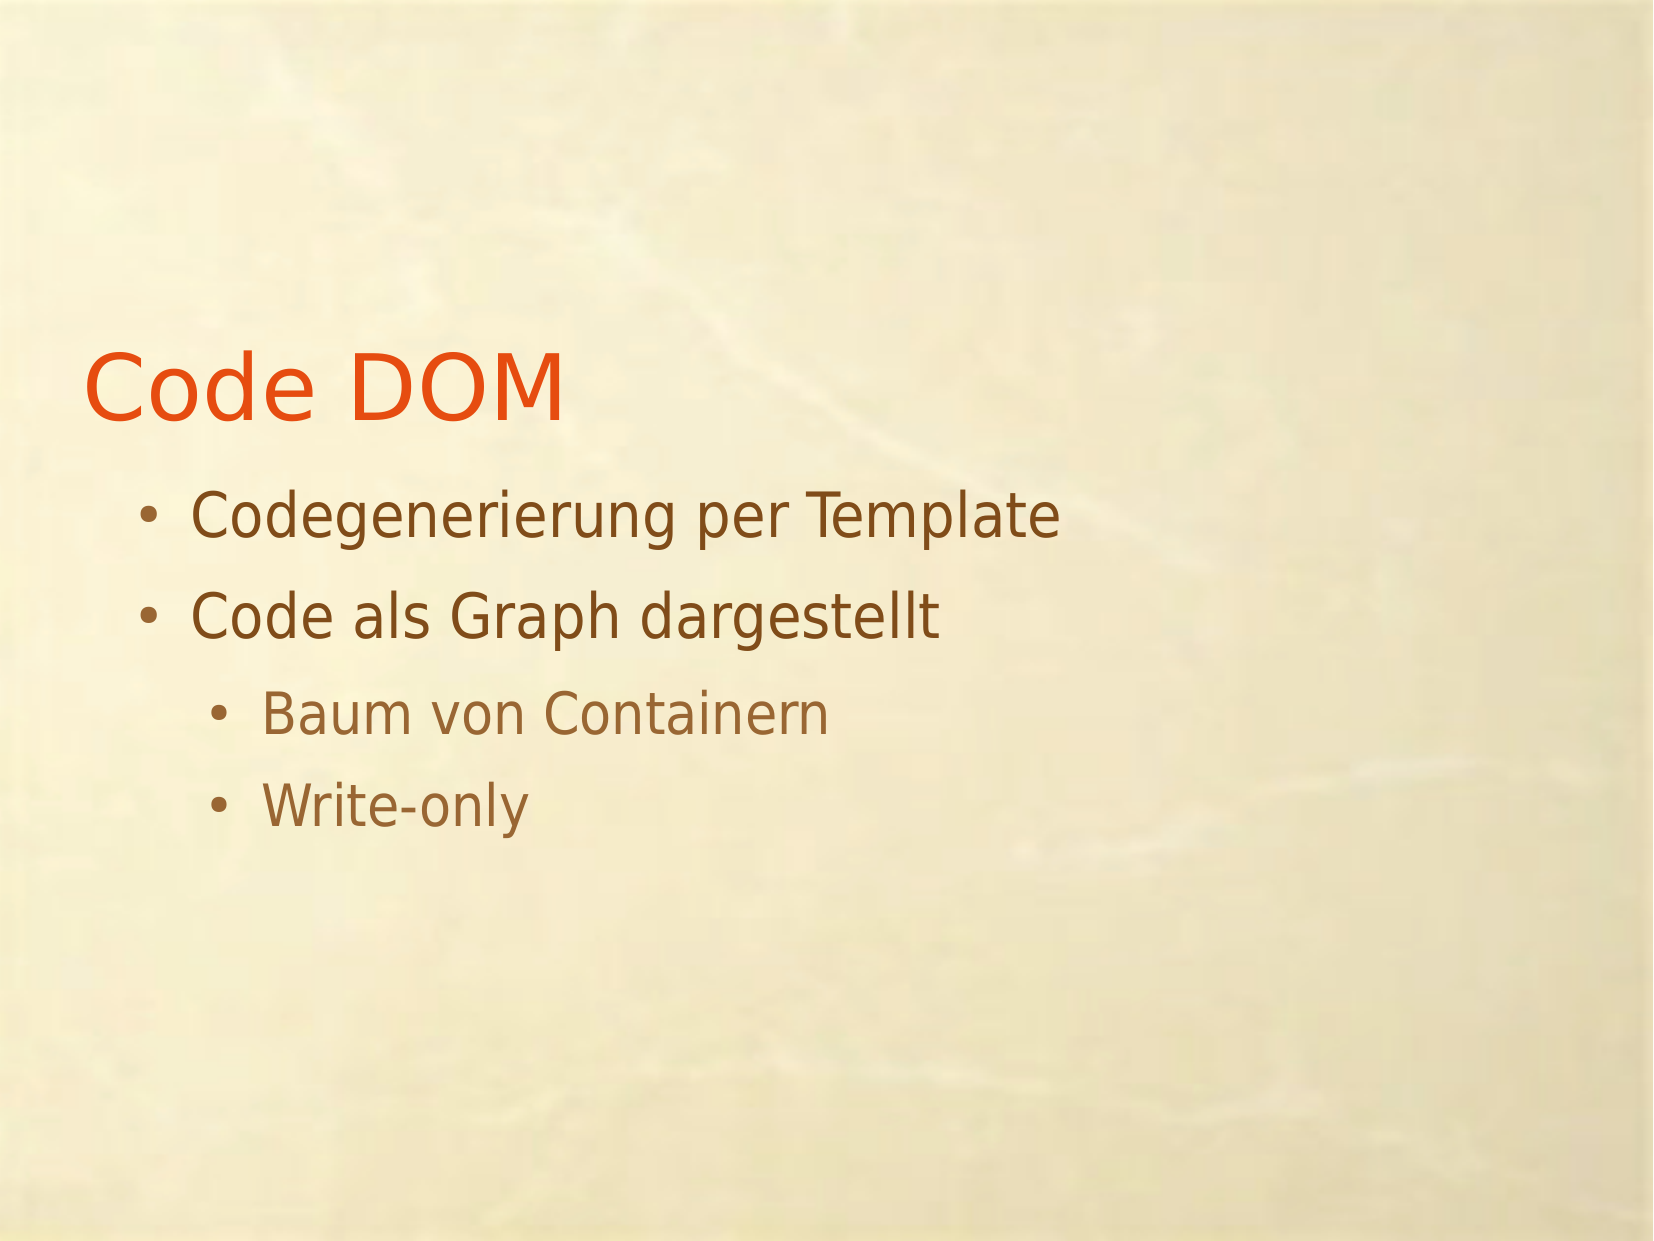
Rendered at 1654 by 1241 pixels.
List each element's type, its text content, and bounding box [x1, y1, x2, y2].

picture [0, 0, 1654, 1241]
list Codegenerierung per Template Code als Graph dargestellt Baum von Containern Write-only [120, 480, 1538, 1010]
title Code DOM [82, 285, 1571, 493]
